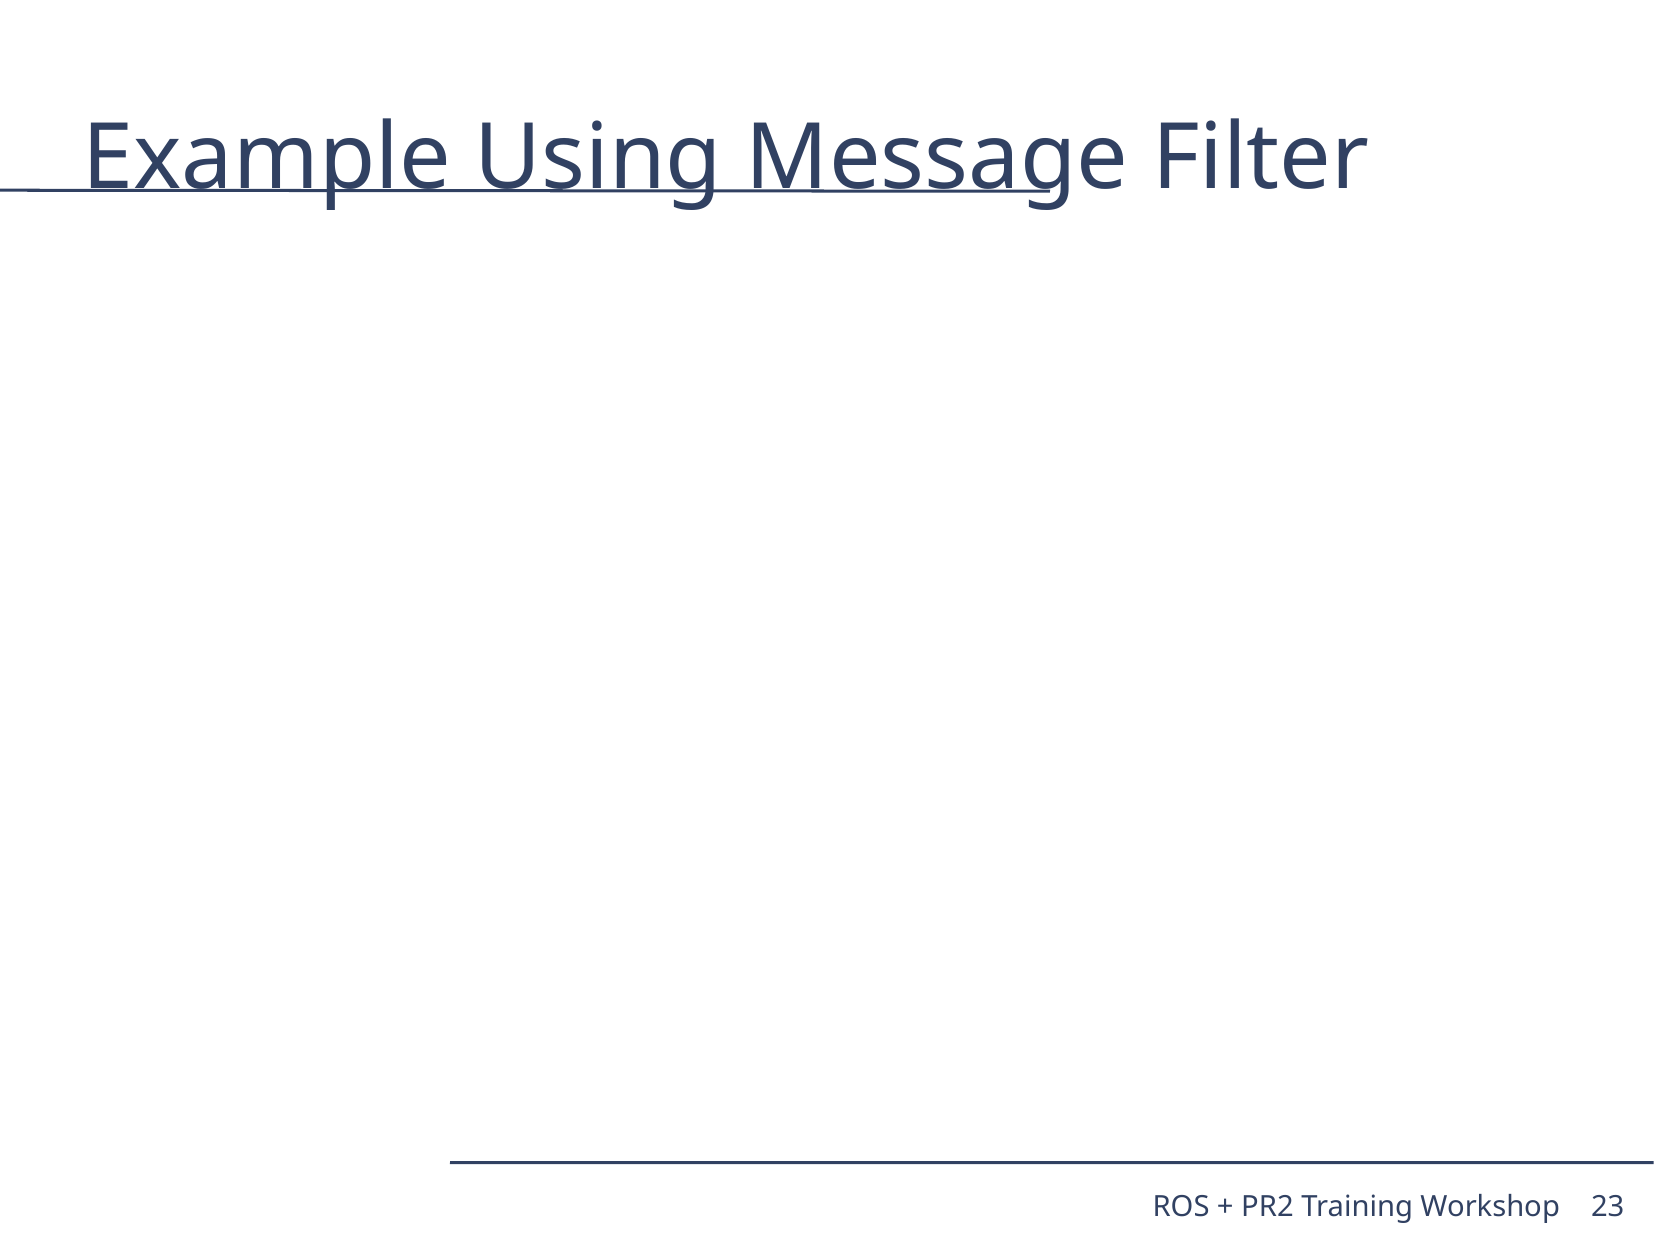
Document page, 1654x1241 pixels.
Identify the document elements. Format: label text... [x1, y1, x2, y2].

title Example Using Message Filter [82, 56, 1571, 250]
